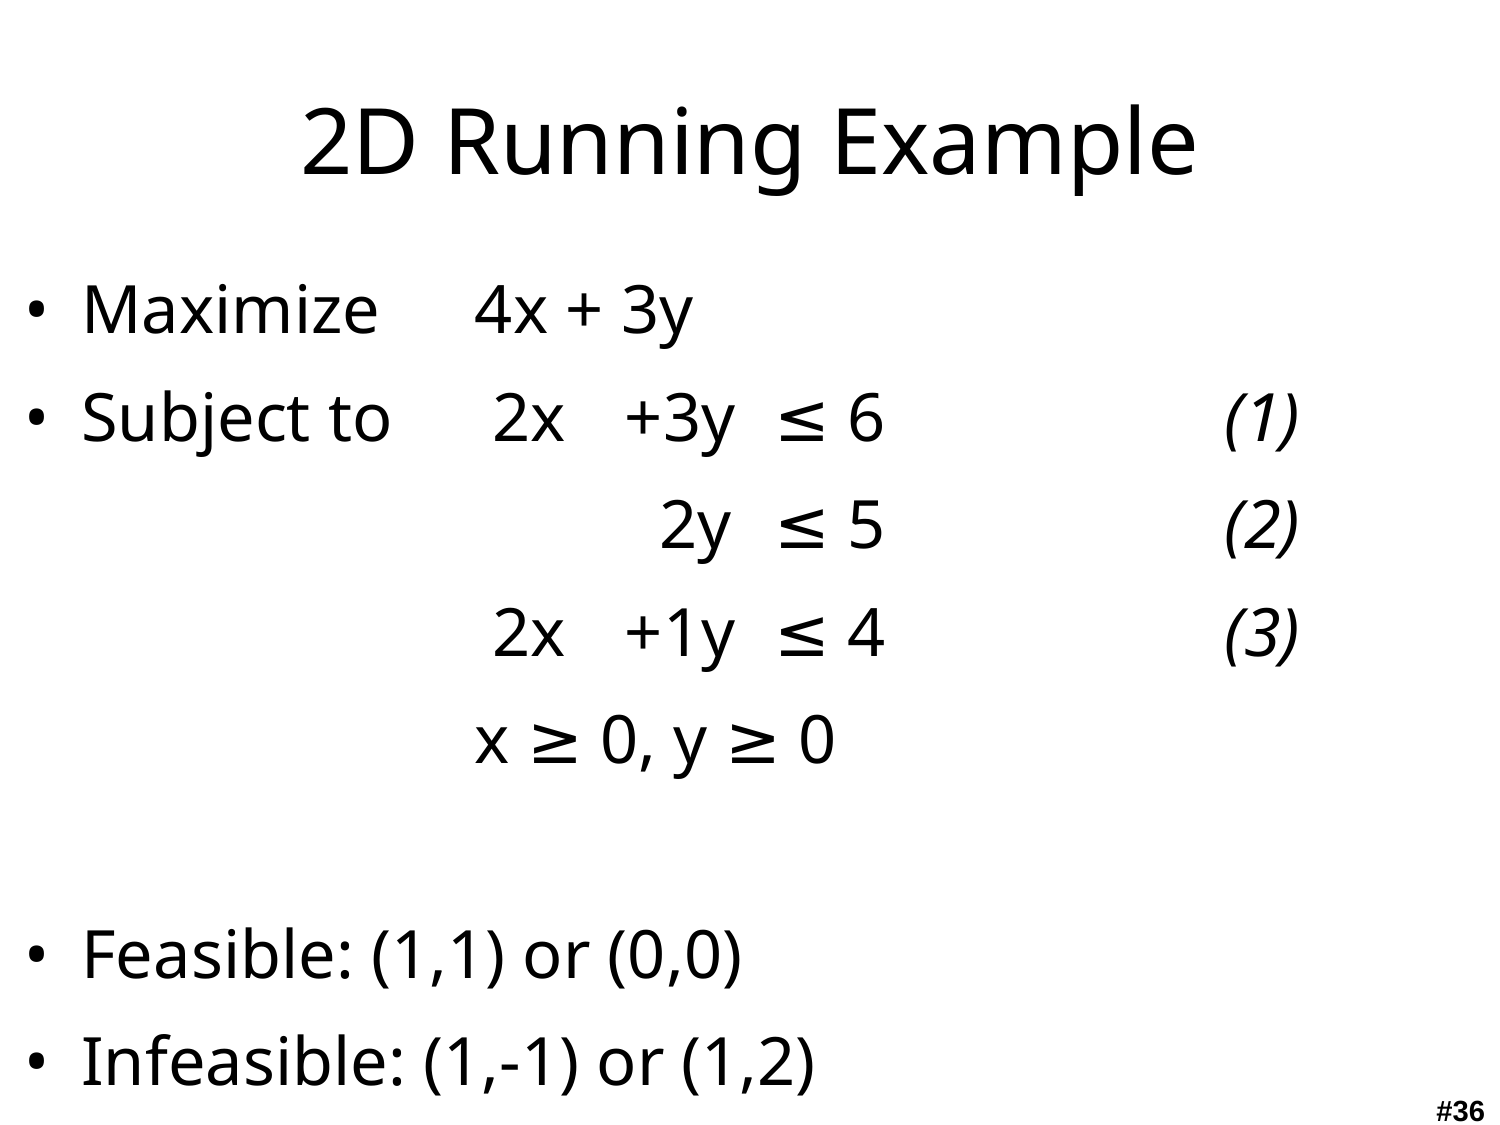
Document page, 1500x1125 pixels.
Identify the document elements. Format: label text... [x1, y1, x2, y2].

title 2D Running Example [24, 45, 1476, 233]
list Maximize 4x + 3y Subject to 2x +3y ≤ 6 (1) 2y ≤ 5 (2) 2x +1y ≤ 4 (3) x ≥ 0, y ≥ 0 Feasible: (1,1) or (0,0) Infeasible: (1,-1) or (1,2) [24, 262, 1476, 1101]
